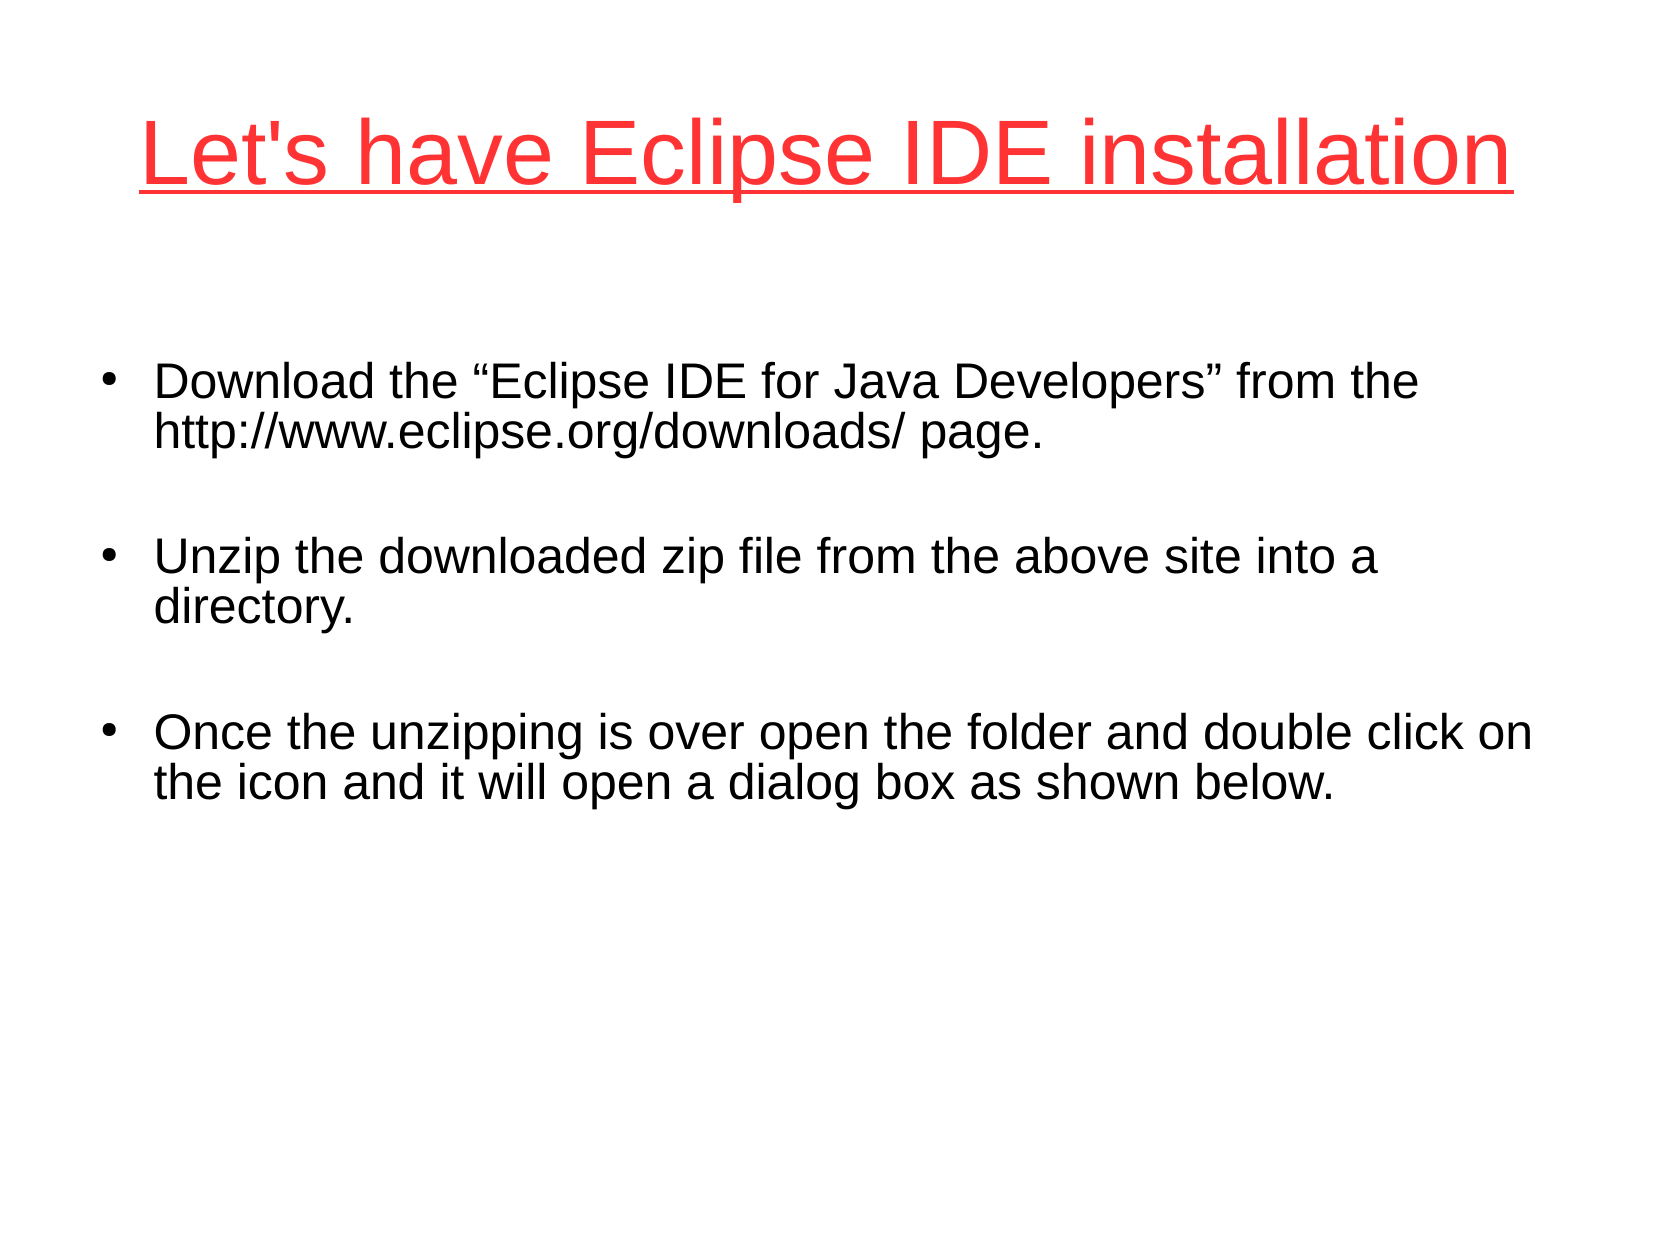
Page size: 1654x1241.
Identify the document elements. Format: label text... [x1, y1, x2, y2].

title Let's have Eclipse IDE installation [82, 49, 1571, 257]
list Download the “Eclipse IDE for Java Developers” from the http://www.eclipse.org/downloads/ page. Unzip the downloaded zip file from the above site into a directory. Once the unzipping is over open the folder and double click on the icon and it will open a dialog box as shown below. [82, 290, 1571, 1010]
